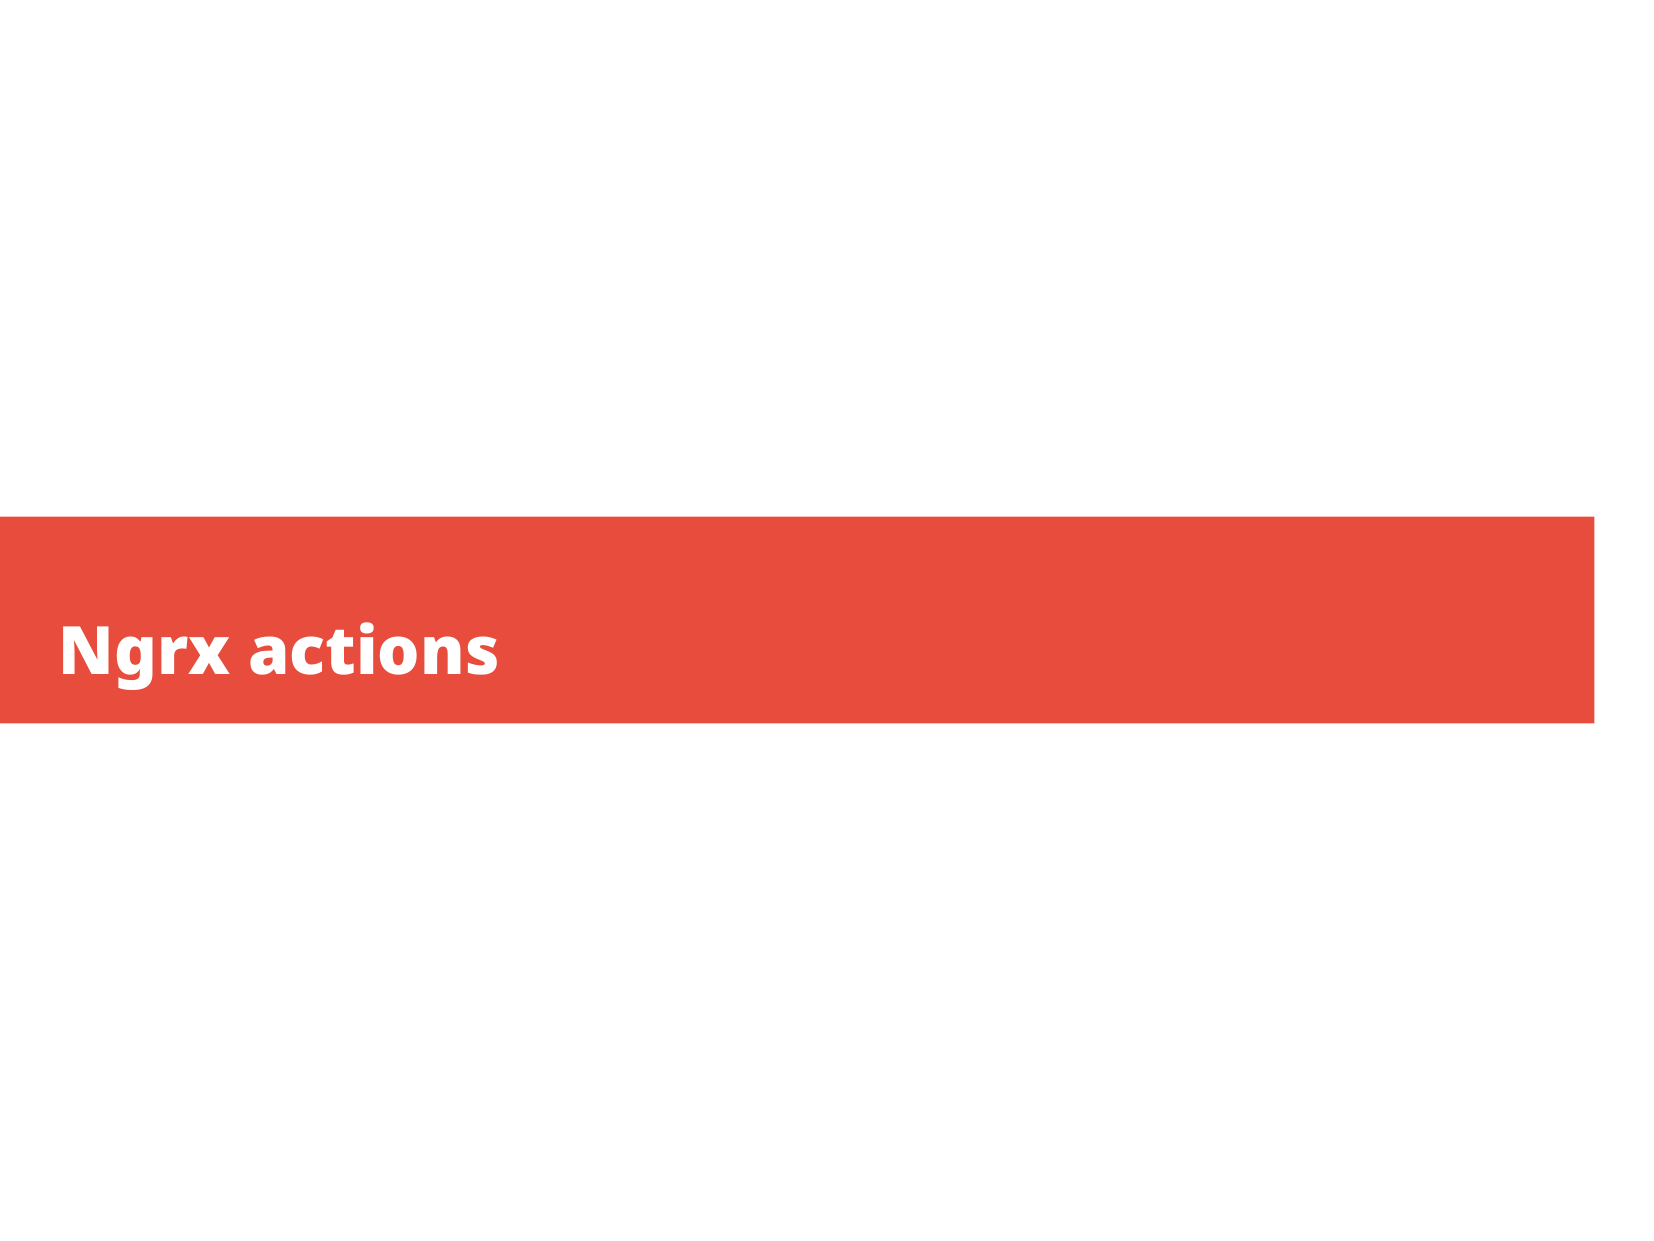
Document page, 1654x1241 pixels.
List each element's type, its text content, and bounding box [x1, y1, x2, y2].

title Ngrx actions [59, 546, 1595, 694]
